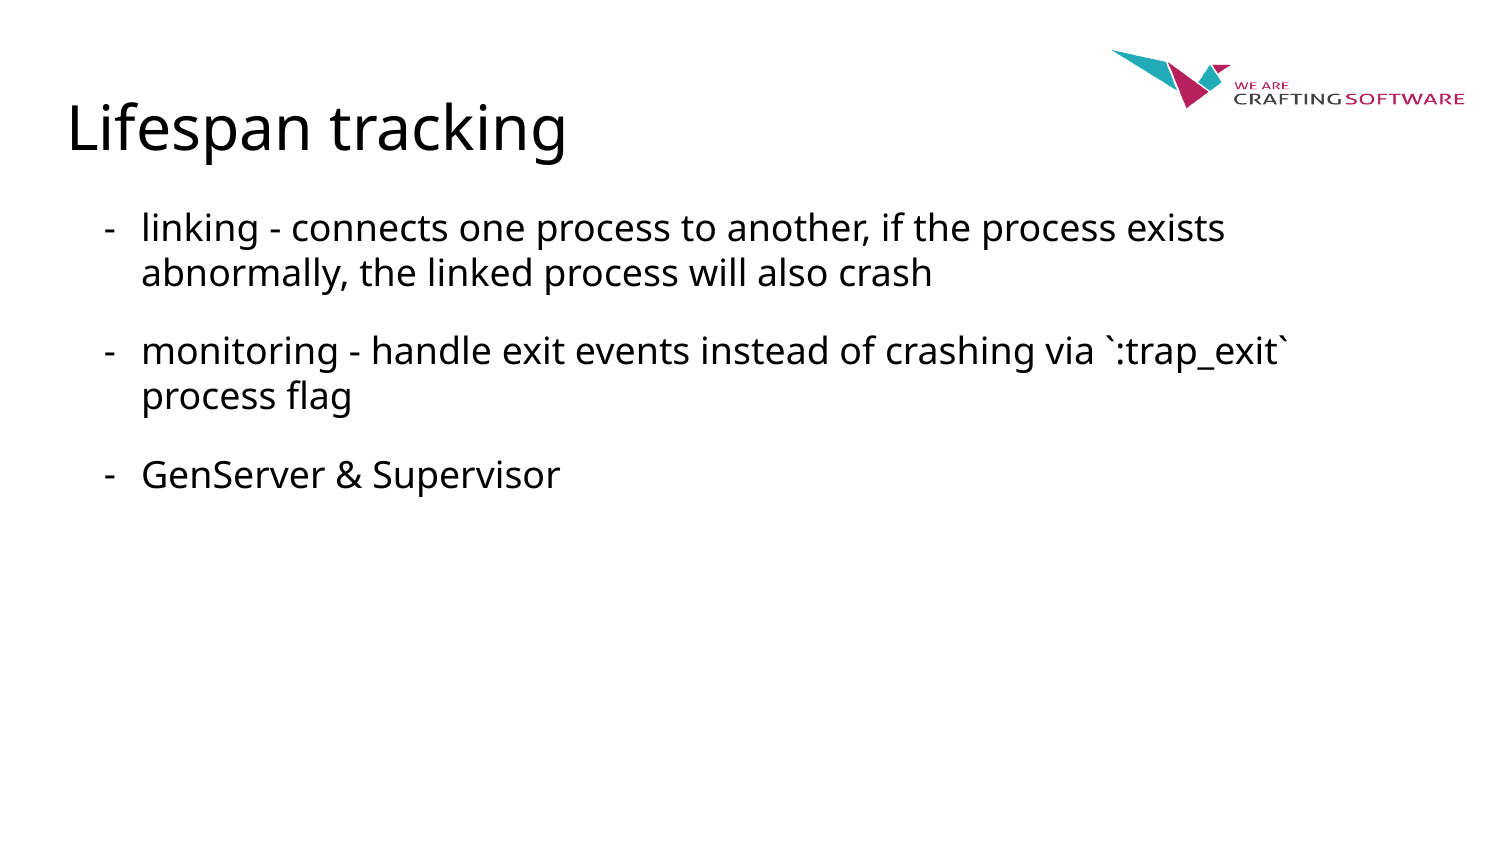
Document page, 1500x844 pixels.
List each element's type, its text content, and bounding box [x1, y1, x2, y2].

title Lifespan tracking [51, 72, 1449, 167]
picture [1094, 0, 1481, 163]
list linking - connects one process to another, if the process exists abnormally, the linked process will also crash monitoring - handle exit events instead of crashing via `:trap_exit` process flag GenServer & Supervisor [51, 189, 1449, 750]
